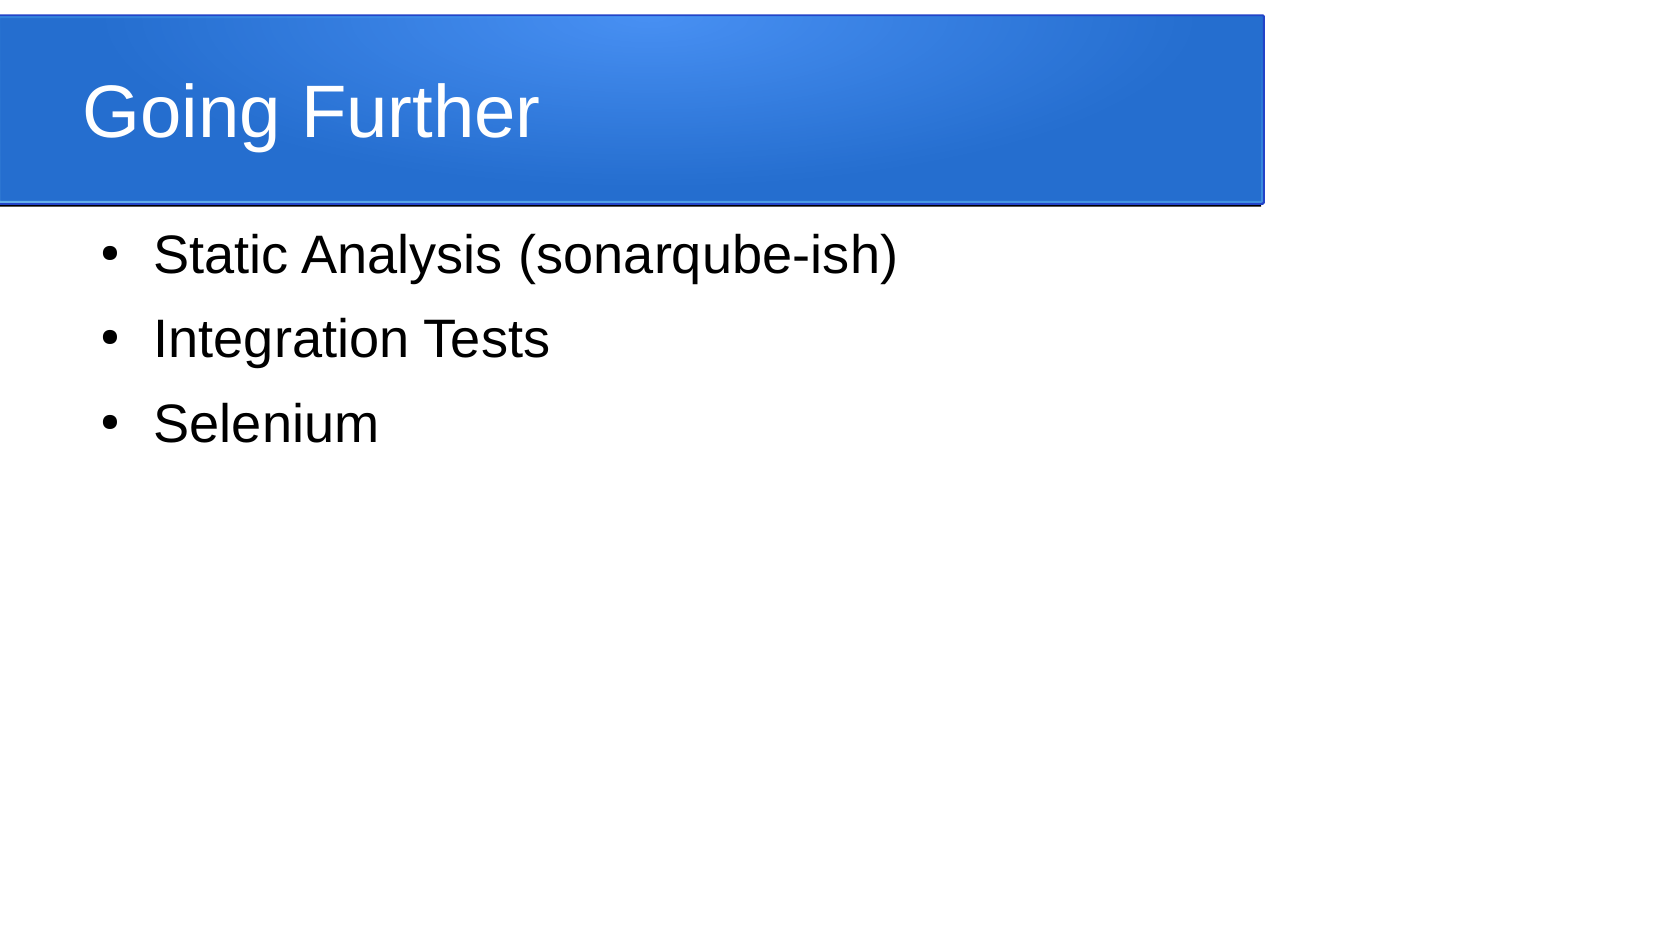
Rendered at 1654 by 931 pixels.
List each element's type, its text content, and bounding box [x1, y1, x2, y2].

list Static Analysis (sonarqube-ish) Integration Tests Selenium [82, 224, 1571, 764]
title Going Further [82, 35, 1235, 189]
